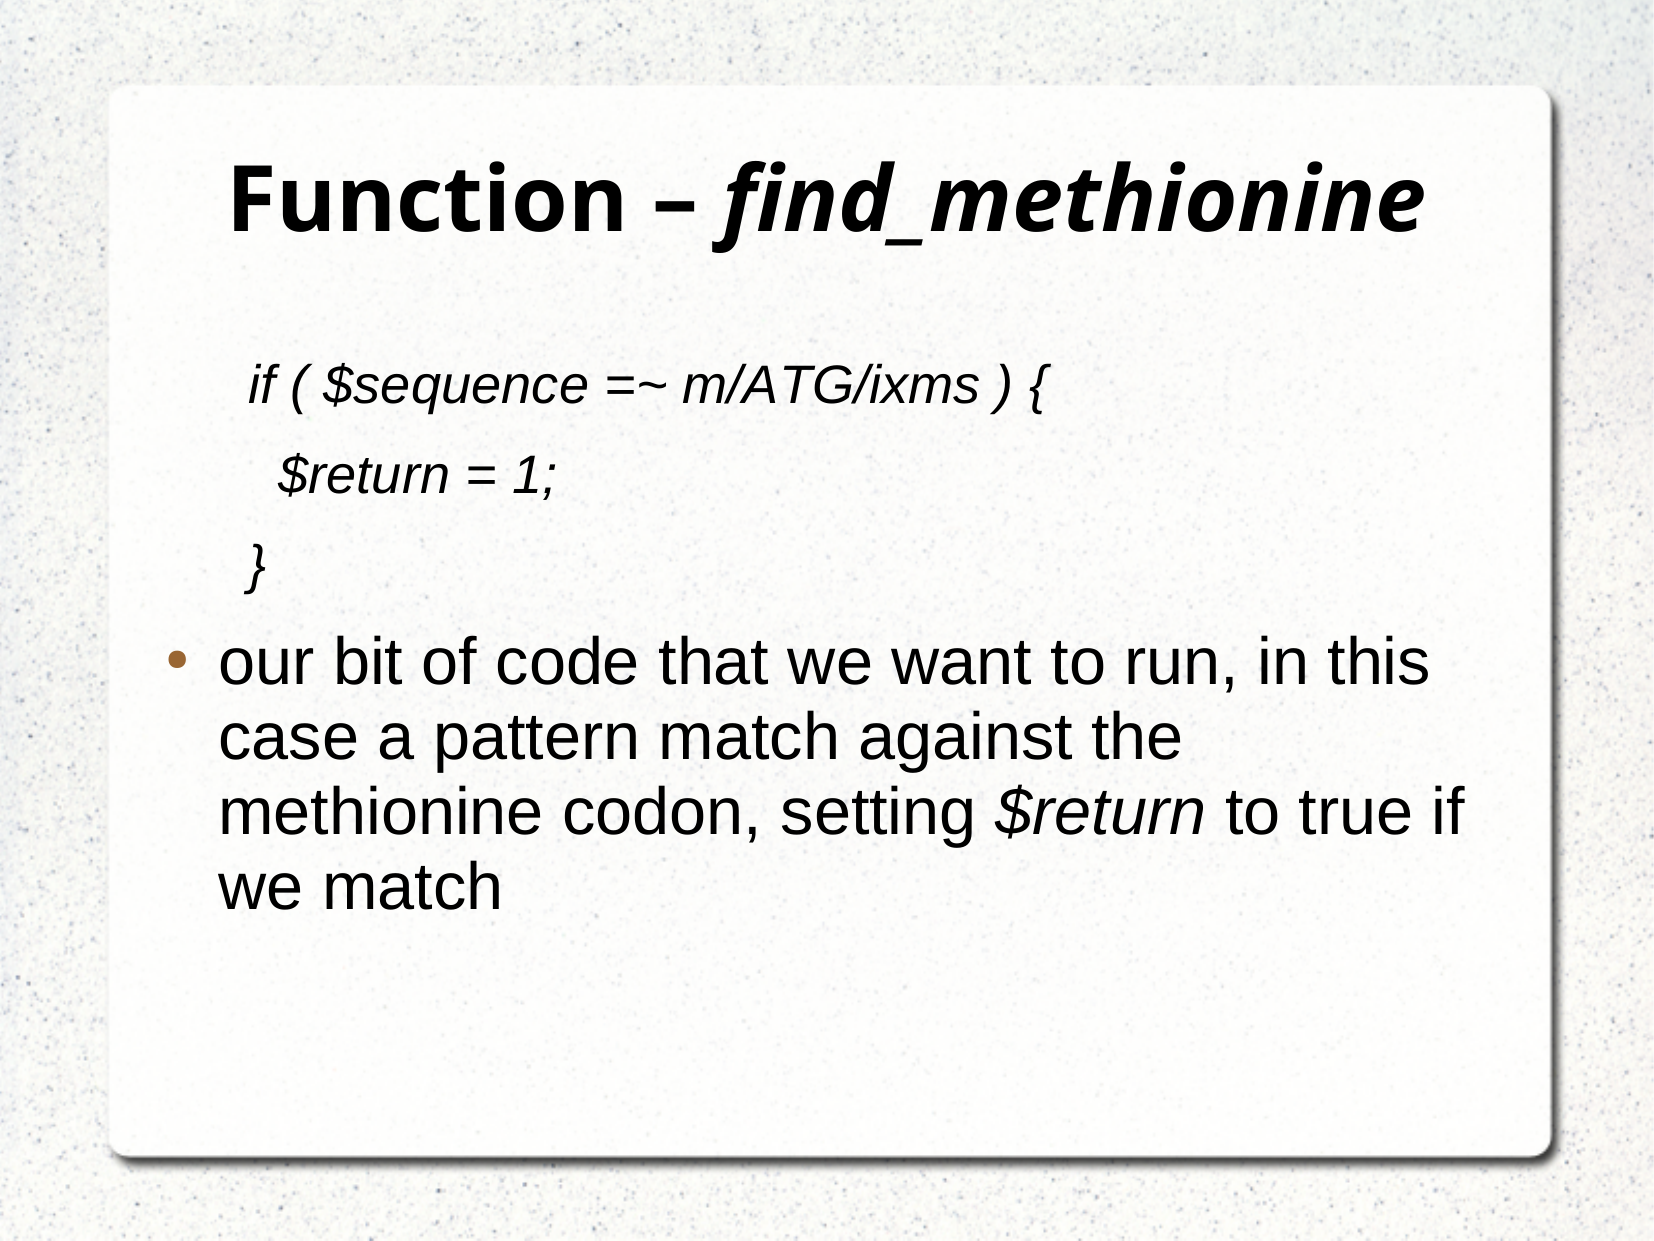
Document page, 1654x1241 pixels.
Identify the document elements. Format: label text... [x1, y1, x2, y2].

picture [0, 0, 1654, 1241]
title Function – find_methionine [118, 96, 1536, 296]
list if ( $sequence =~ m/ATG/ixms ) { $return = 1; } our bit of code that we want to run, in this case a pattern match against the methionine codon, setting $return to true if we match [147, 354, 1506, 990]
